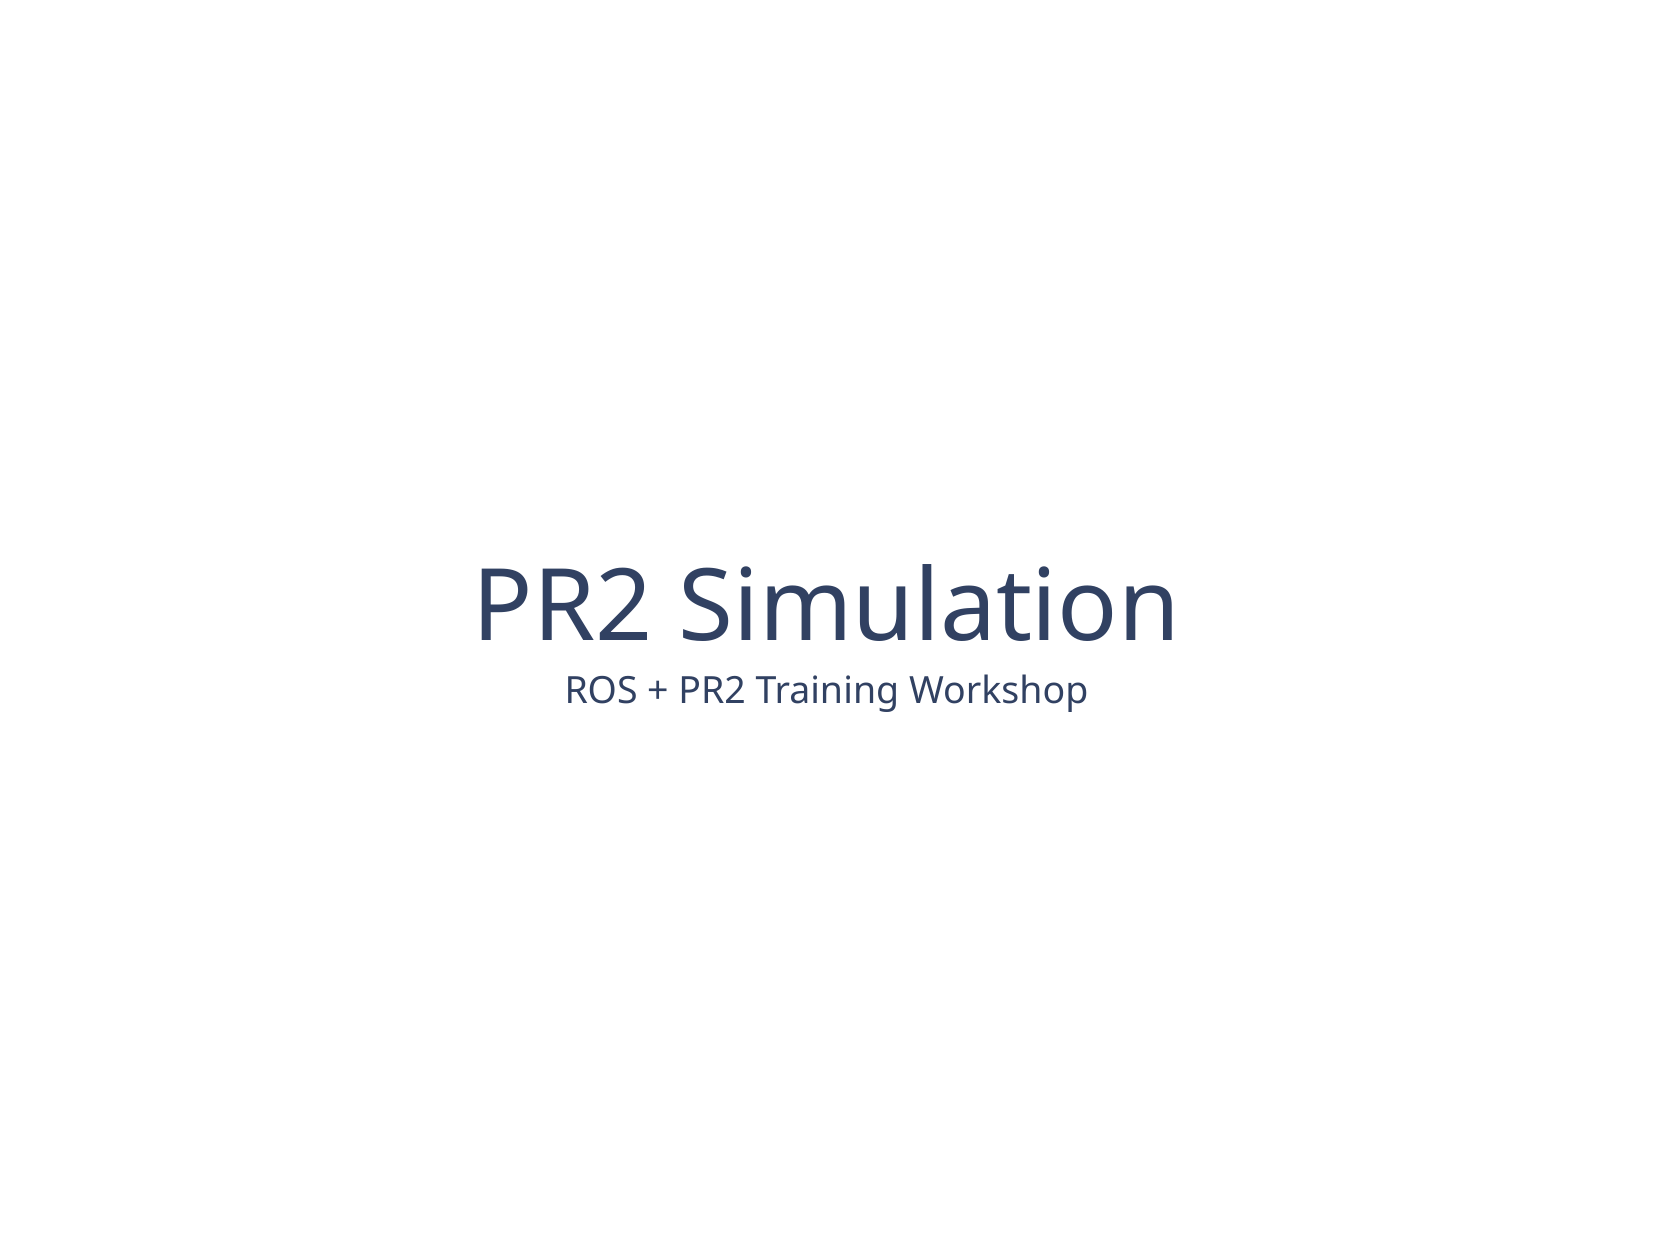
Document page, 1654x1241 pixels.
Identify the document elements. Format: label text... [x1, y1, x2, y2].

text_box ROS + PR2 Training Workshop [0, 656, 1654, 715]
text_box PR2 Simulation [0, 526, 1654, 656]
